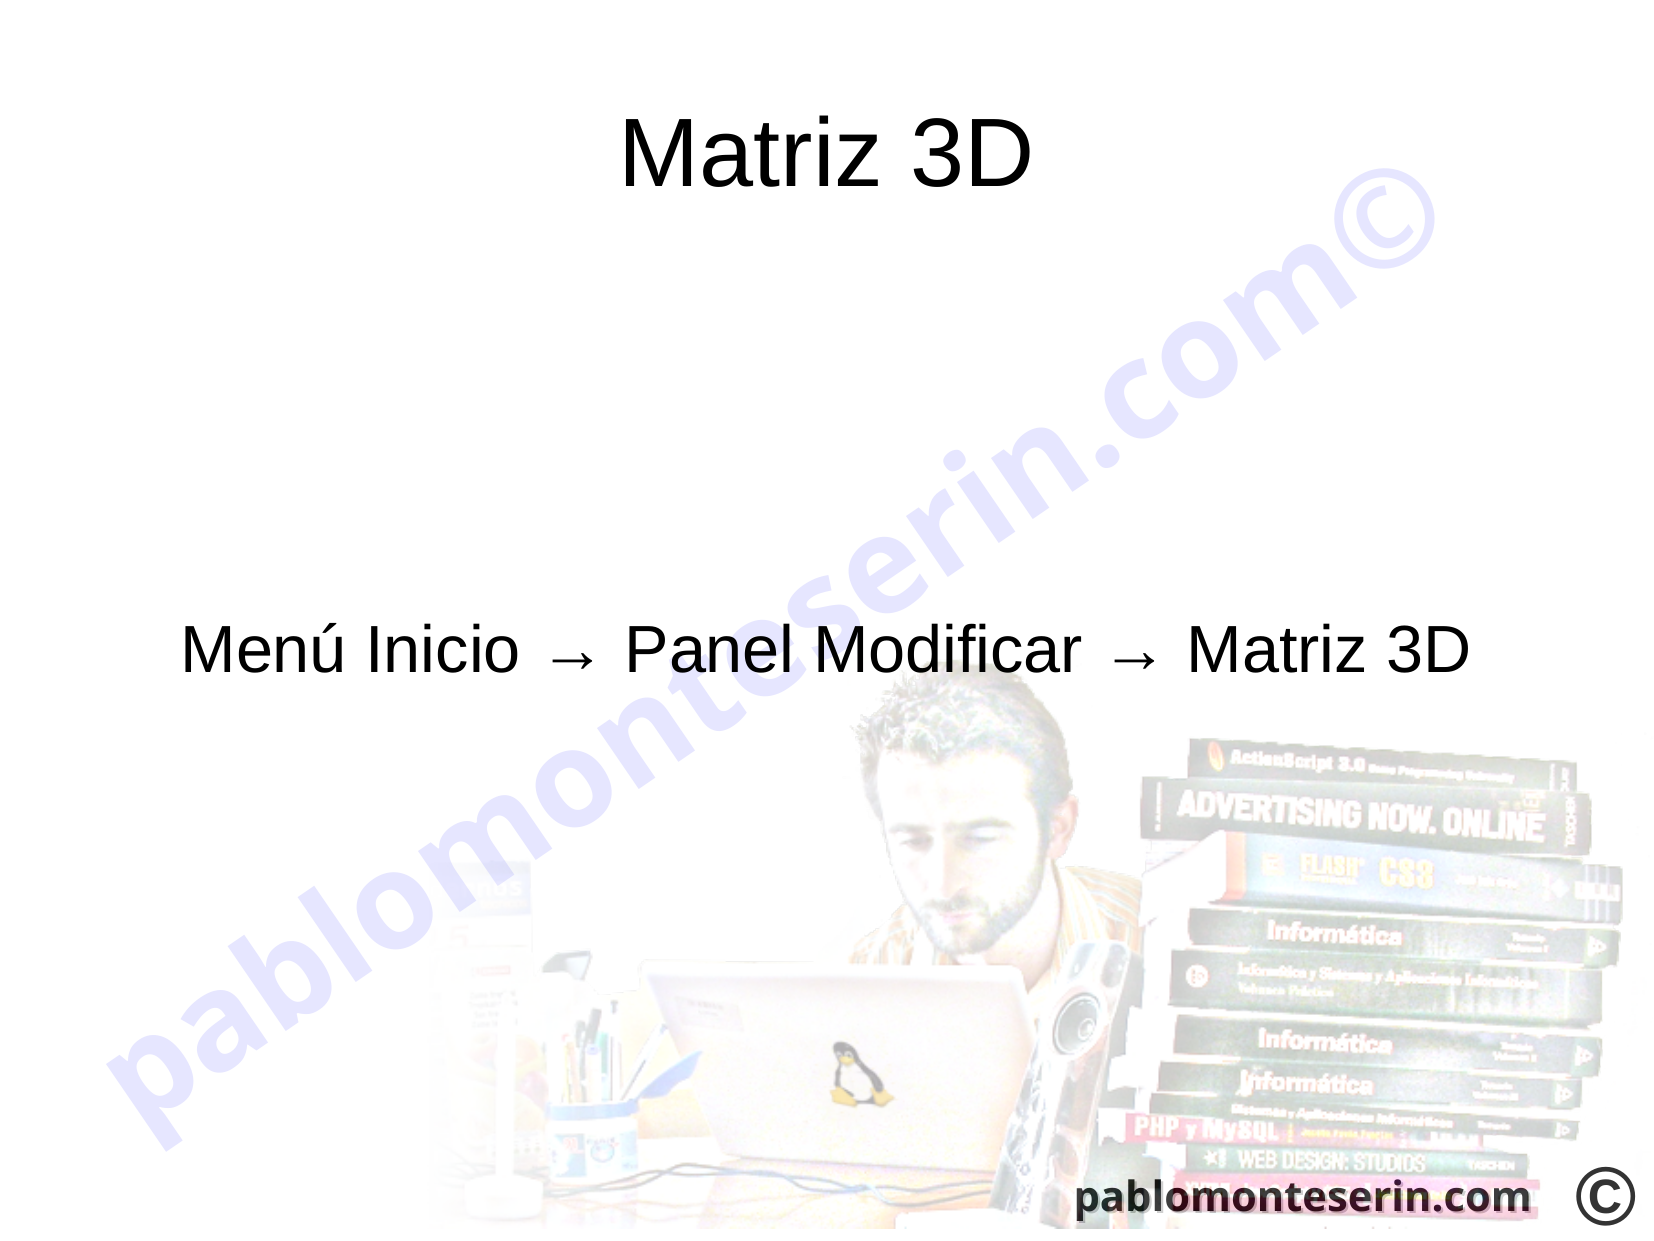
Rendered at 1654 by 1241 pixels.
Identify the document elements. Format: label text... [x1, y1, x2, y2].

subtitle Menú Inicio → Panel Modificar → Matriz 3D [82, 290, 1571, 1010]
picture [412, 640, 1654, 1229]
title Matriz 3D [82, 49, 1571, 257]
